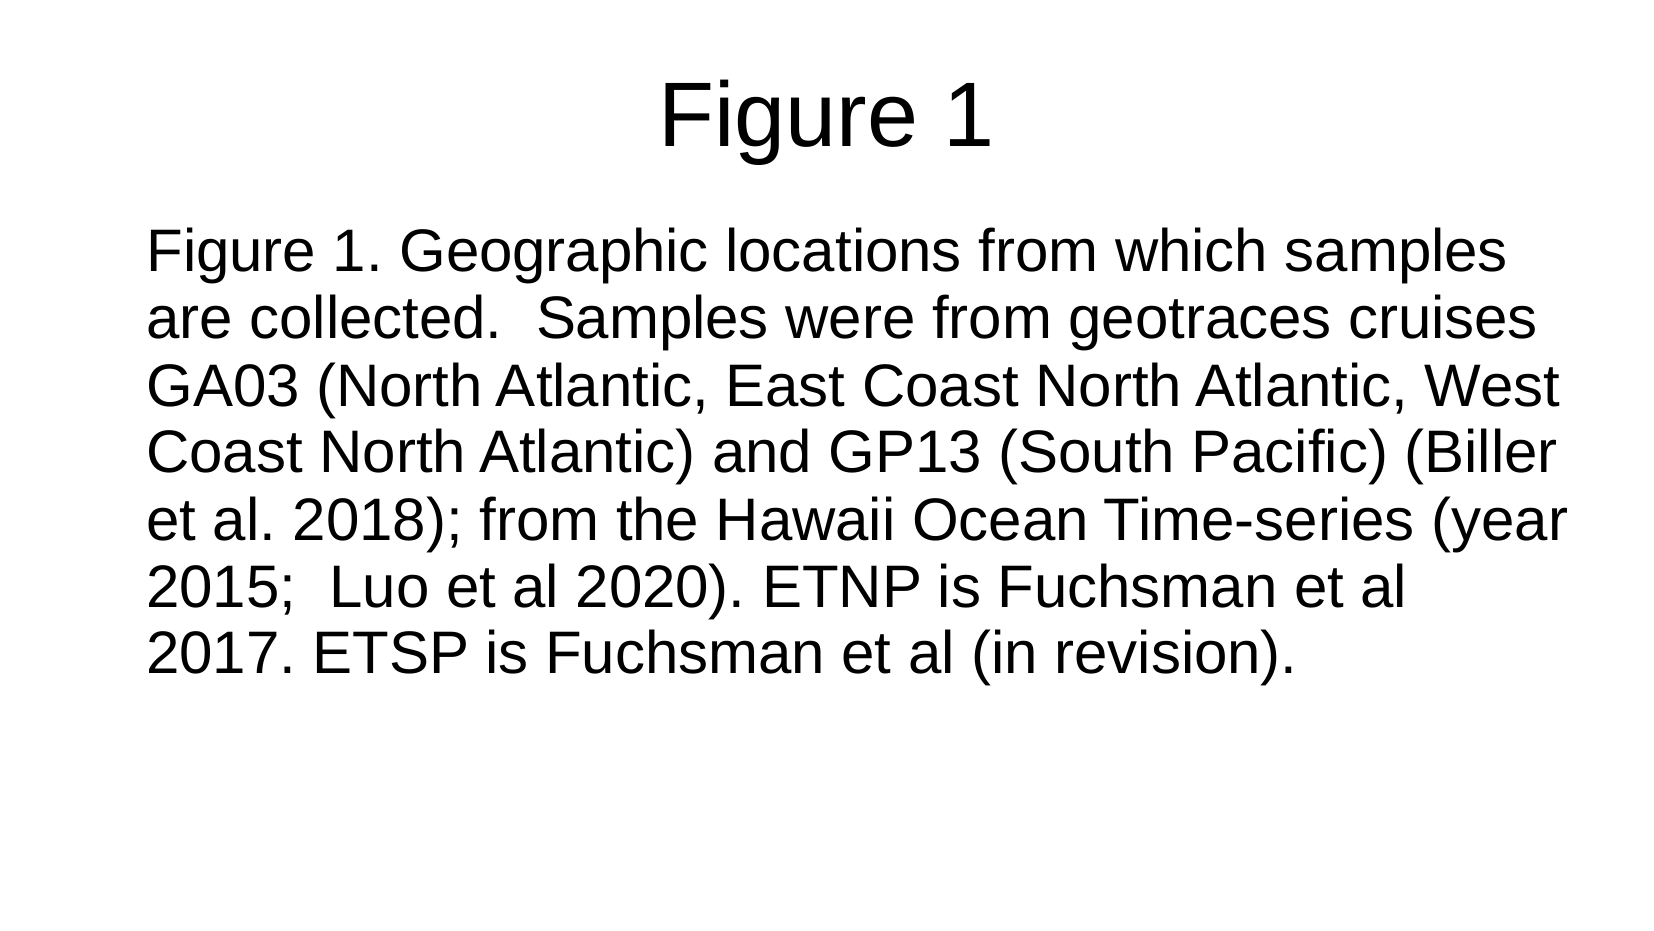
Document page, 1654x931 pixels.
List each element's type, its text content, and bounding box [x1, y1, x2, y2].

list Figure 1. Geographic locations from which samples are collected. Samples were from geotraces cruises GA03 (North Atlantic, East Coast North Atlantic, West Coast North Atlantic) and GP13 (South Pacific) (Biller et al. 2018); from the Hawaii Ocean Time-series (year 2015; Luo et al 2020). ETNP is Fuchsman et al 2017. ETSP is Fuchsman et al (in revision). [82, 217, 1571, 758]
title Figure 1 [82, 37, 1571, 193]
